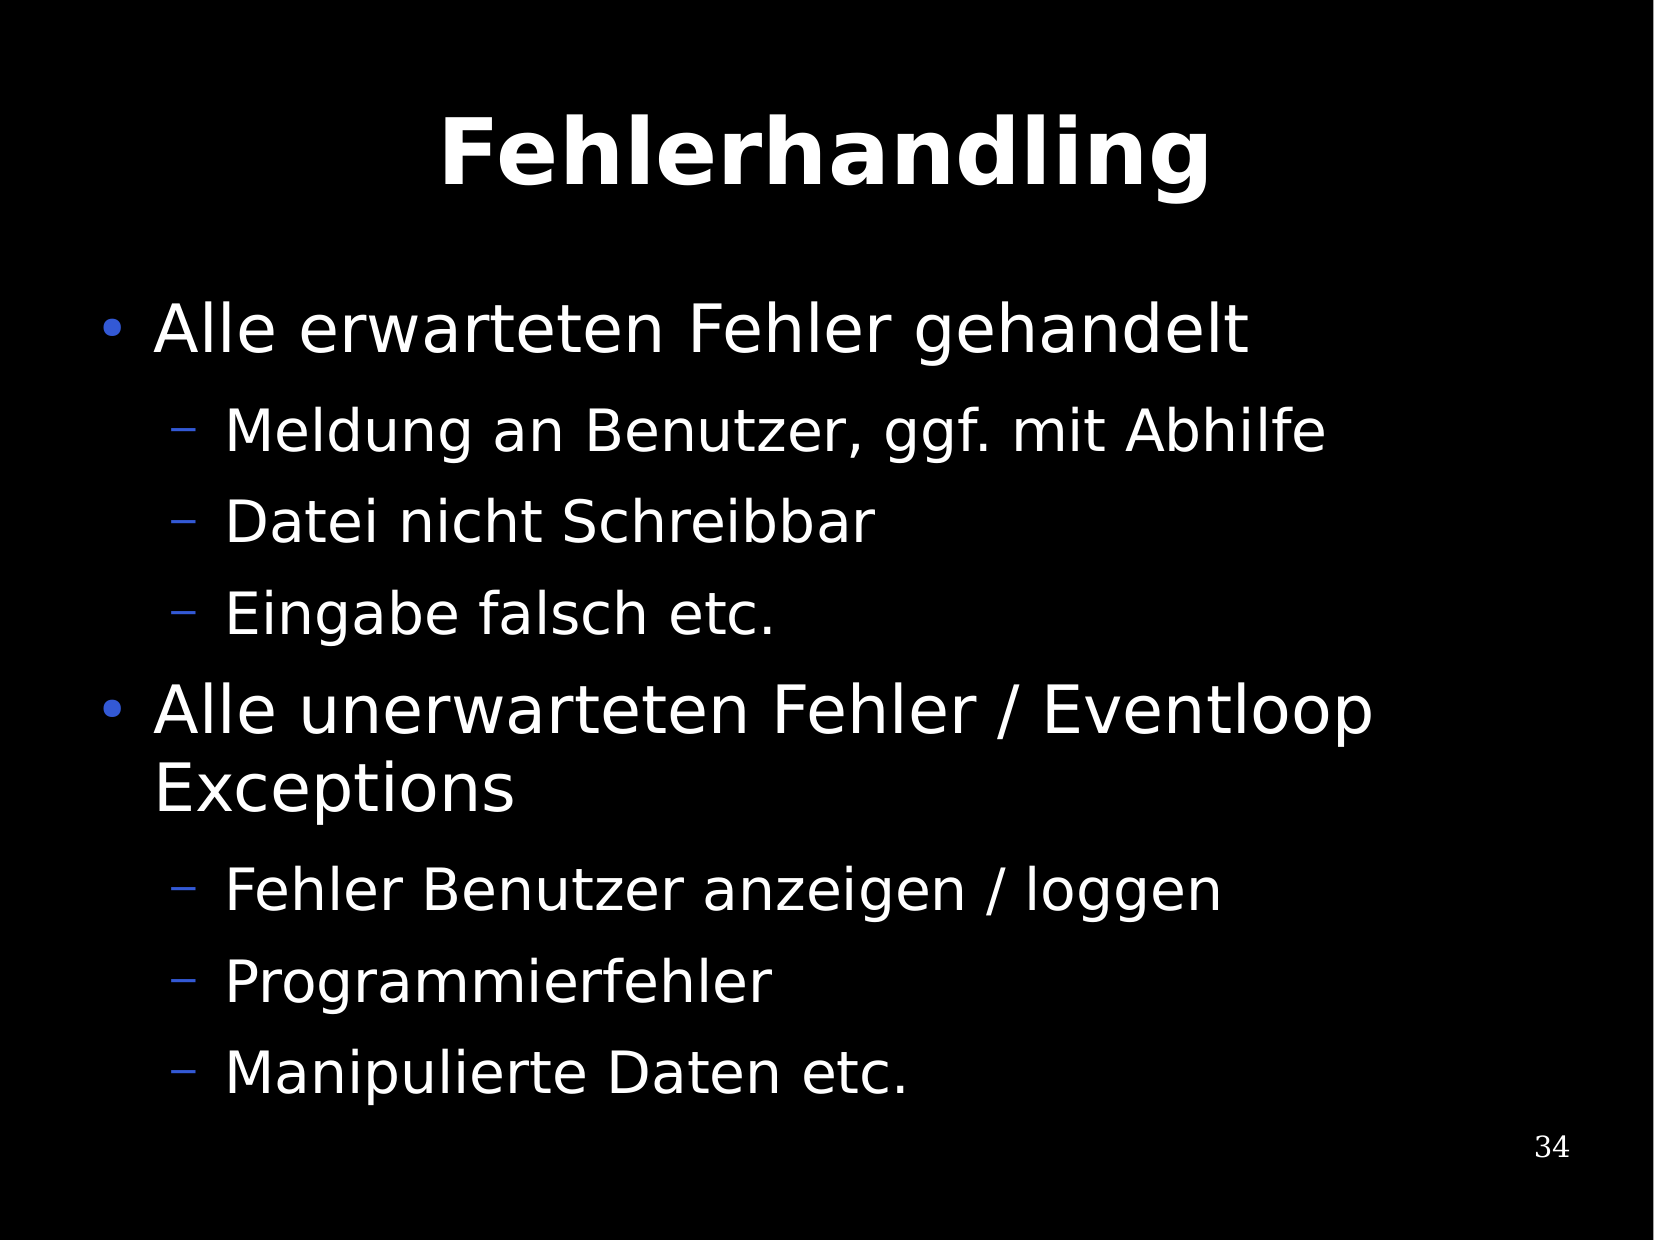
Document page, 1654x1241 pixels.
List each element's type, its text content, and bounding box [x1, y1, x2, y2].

list Alle erwarteten Fehler gehandelt Meldung an Benutzer, ggf. mit Abhilfe Datei nicht Schreibbar Eingabe falsch etc. Alle unerwarteten Fehler / Eventloop Exceptions Fehler Benutzer anzeigen / loggen Programmierfehler Manipulierte Daten etc. [82, 290, 1538, 1201]
title Fehlerhandling [82, 49, 1571, 257]
